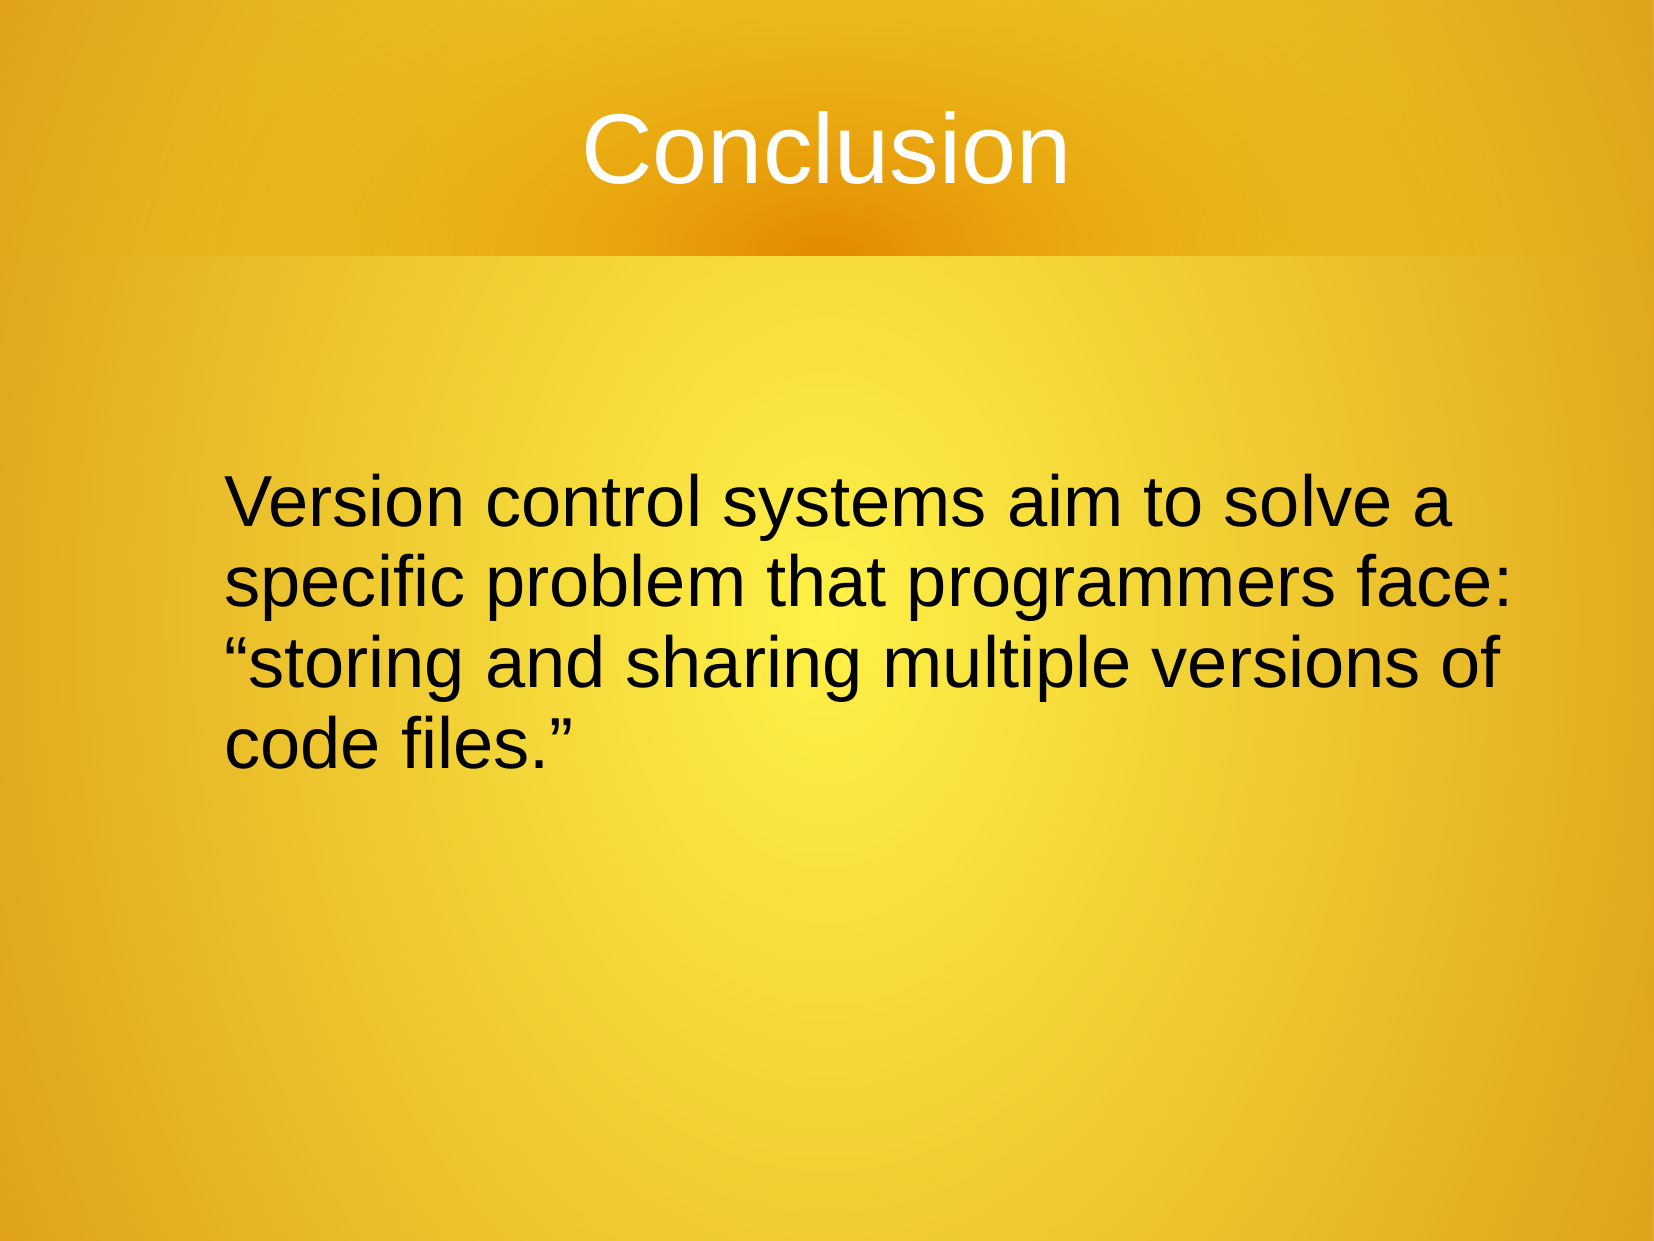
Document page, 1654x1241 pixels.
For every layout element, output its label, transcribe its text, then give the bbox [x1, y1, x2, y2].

title Conclusion [82, 47, 1571, 252]
list Version control systems aim to solve a specific problem that programmers face: “storing and sharing multiple versions of code files.” [82, 460, 1571, 1019]
